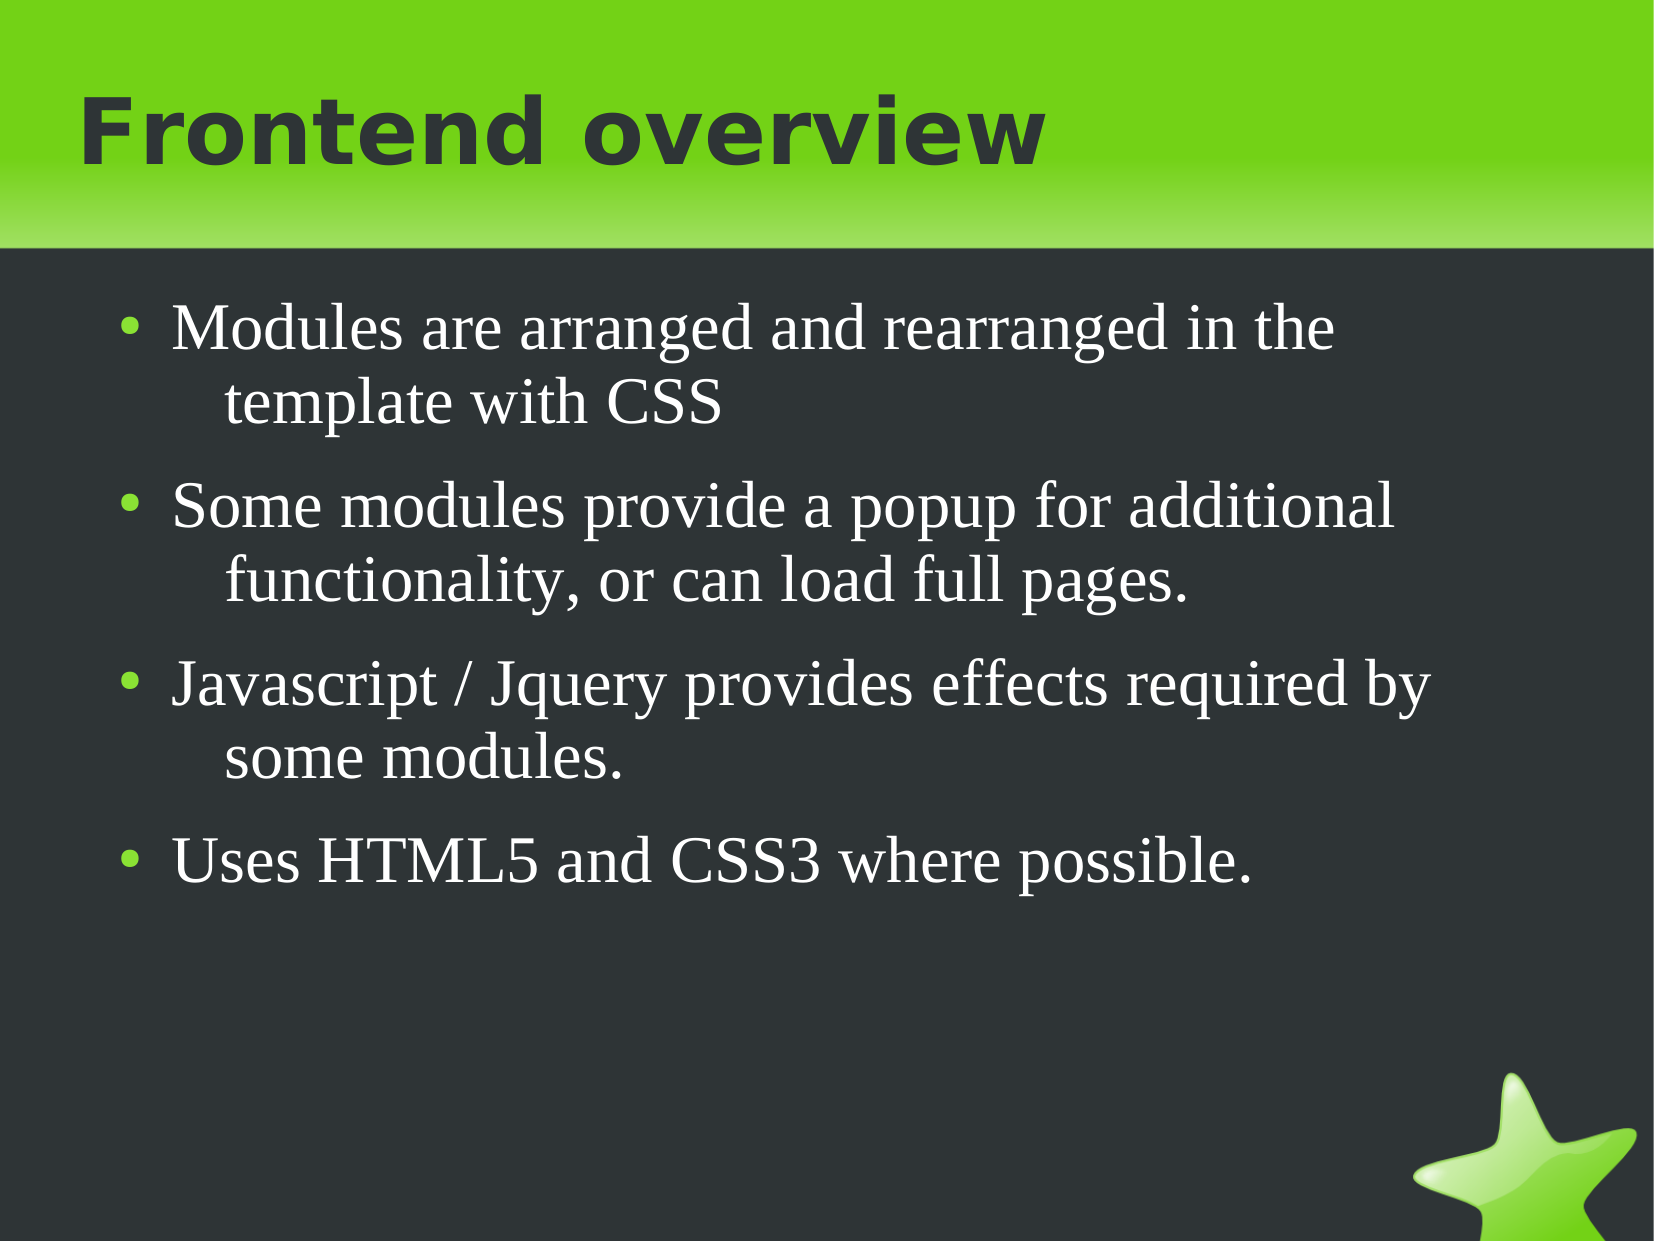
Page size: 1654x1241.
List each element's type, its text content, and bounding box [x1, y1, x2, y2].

title Frontend overview [76, 36, 1565, 229]
picture [0, 0, 1654, 1241]
list Modules are arranged and rearranged in the template with CSS Some modules provide a popup for additional functionality, or can load full pages. Javascript / Jquery provides effects required by some modules. Uses HTML5 and CSS3 where possible. [82, 290, 1571, 1094]
